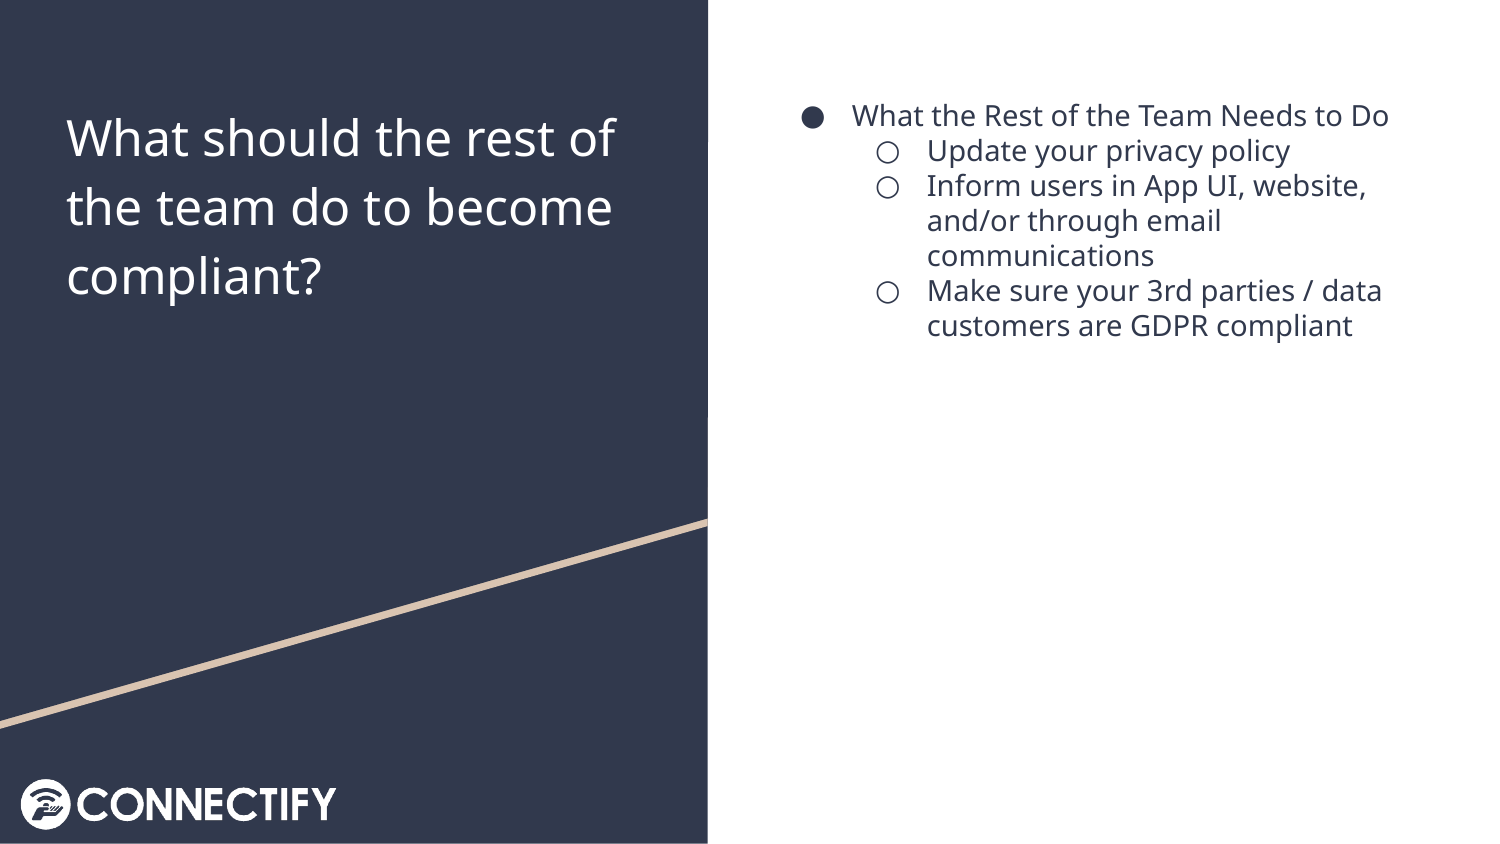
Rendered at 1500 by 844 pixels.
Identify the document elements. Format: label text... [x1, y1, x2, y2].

title What should the rest of the team do to become compliant? [51, 82, 660, 494]
list What the Rest of the Team Needs to Do Update your privacy policy Inform users in App UI, website, and/or through email communications Make sure your 3rd parties / data customers are GDPR compliant [761, 82, 1446, 755]
picture [13, 775, 344, 833]
